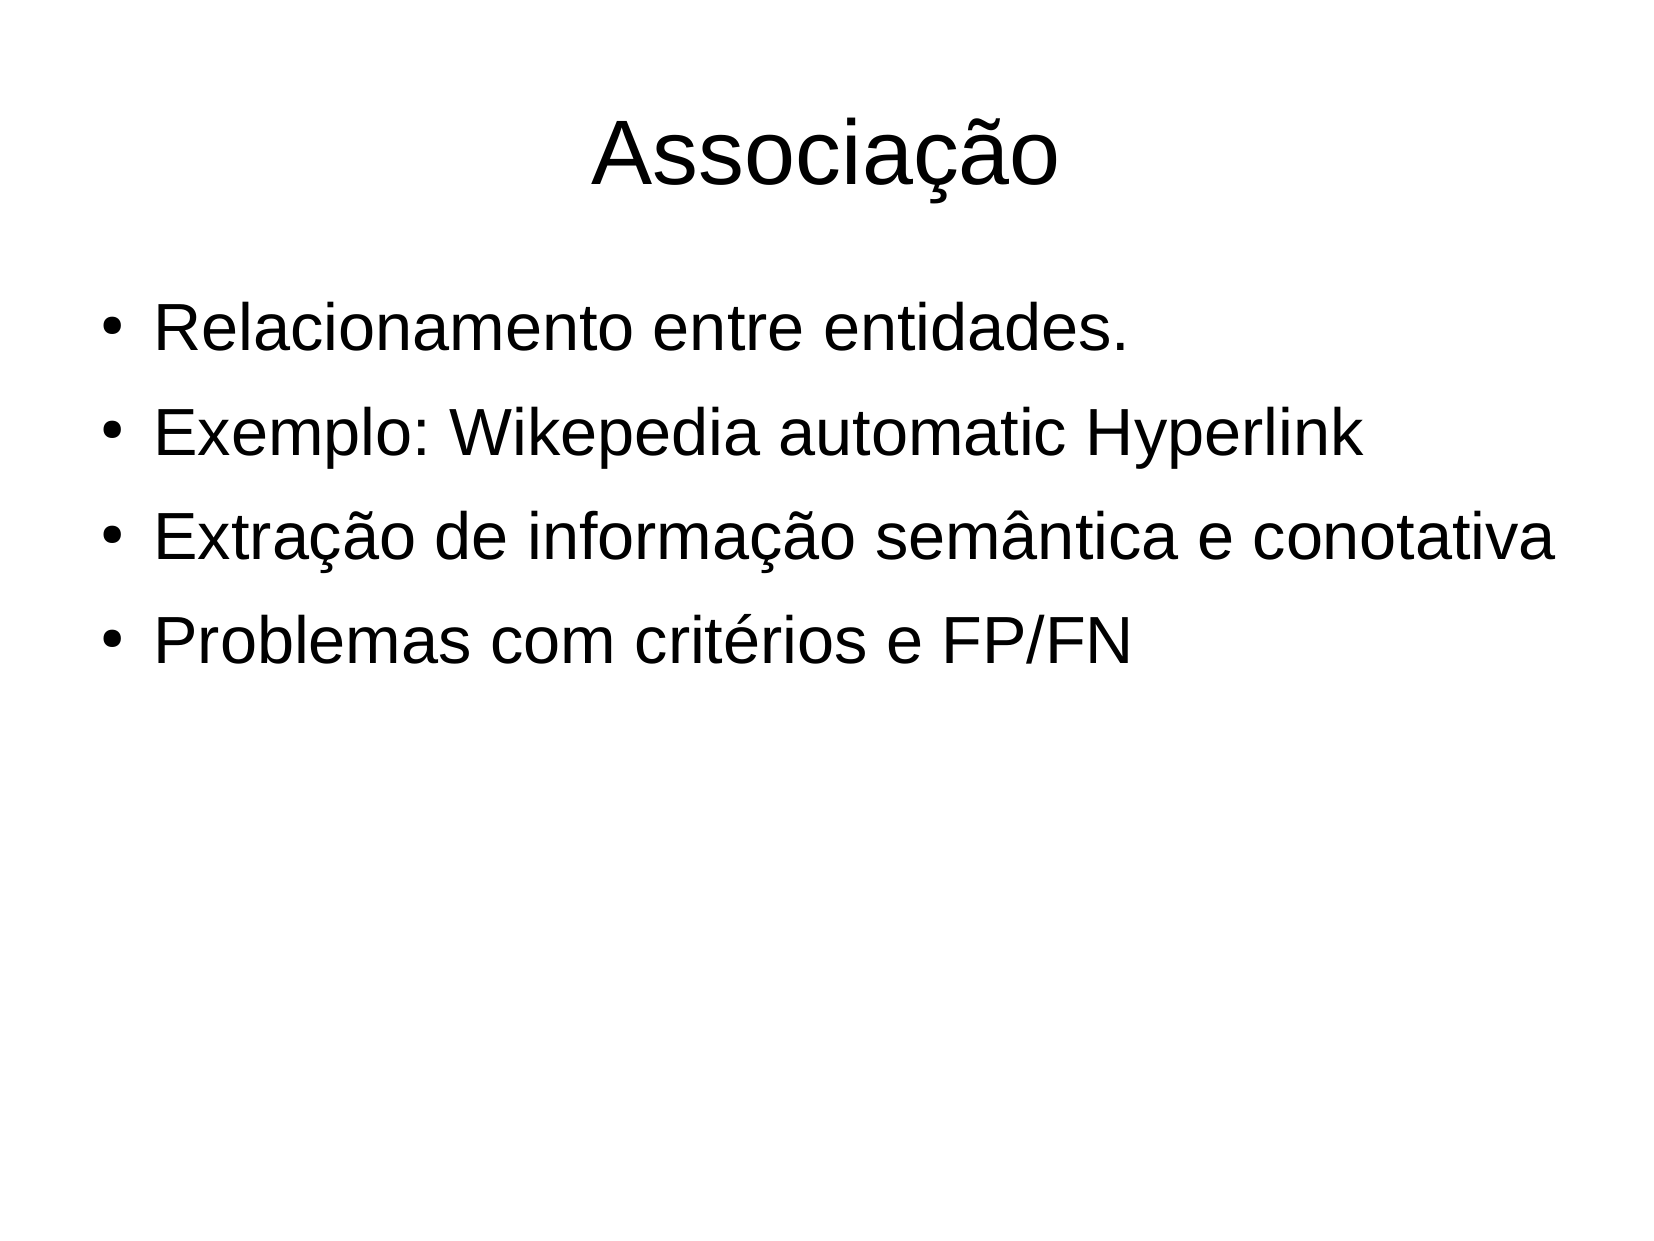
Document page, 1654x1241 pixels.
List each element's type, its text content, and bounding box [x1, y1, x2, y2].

list Relacionamento entre entidades. Exemplo: Wikepedia automatic Hyperlink Extração de informação semântica e conotativa Problemas com critérios e FP/FN [82, 290, 1571, 1010]
title Associação [82, 49, 1571, 257]
